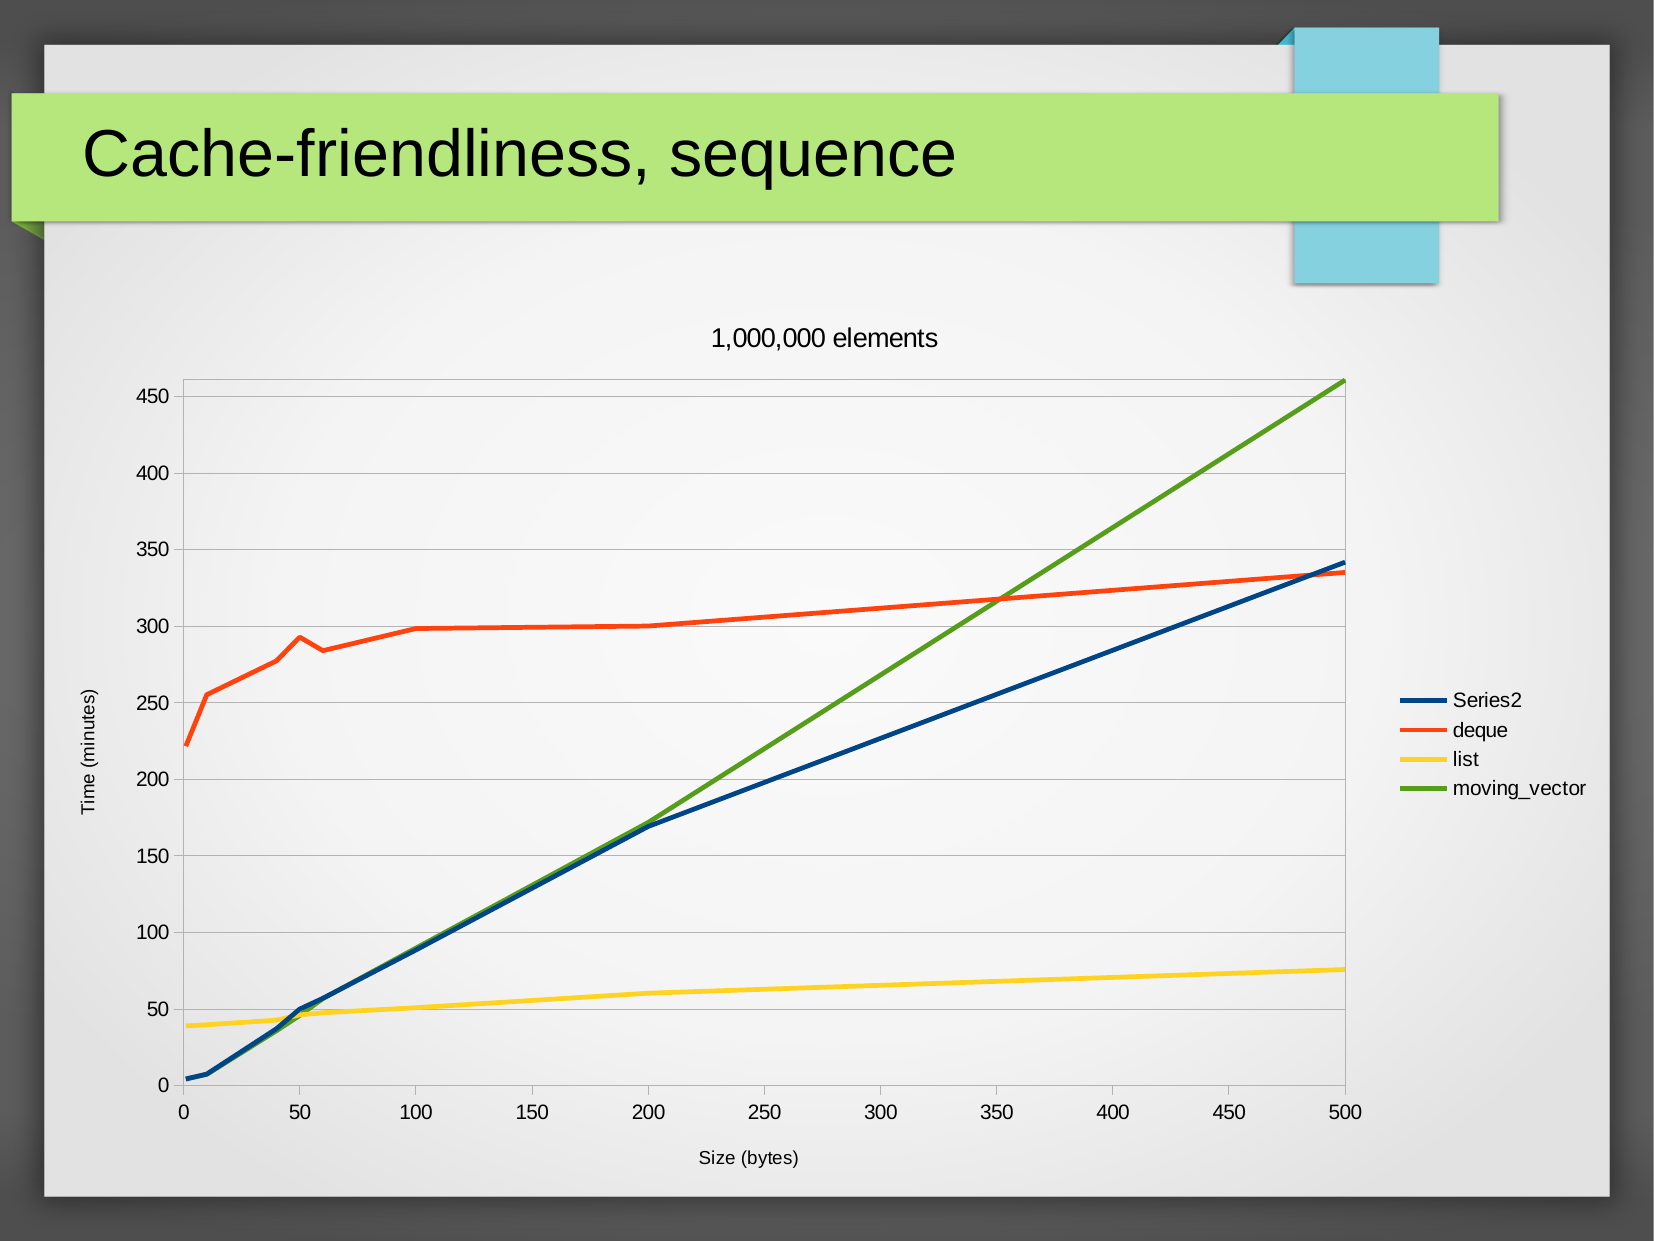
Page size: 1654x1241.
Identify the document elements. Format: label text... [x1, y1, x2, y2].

title Cache-friendliness, sequence [82, 94, 1264, 213]
picture [0, 0, 1654, 1241]
chart [45, 289, 1606, 1201]
